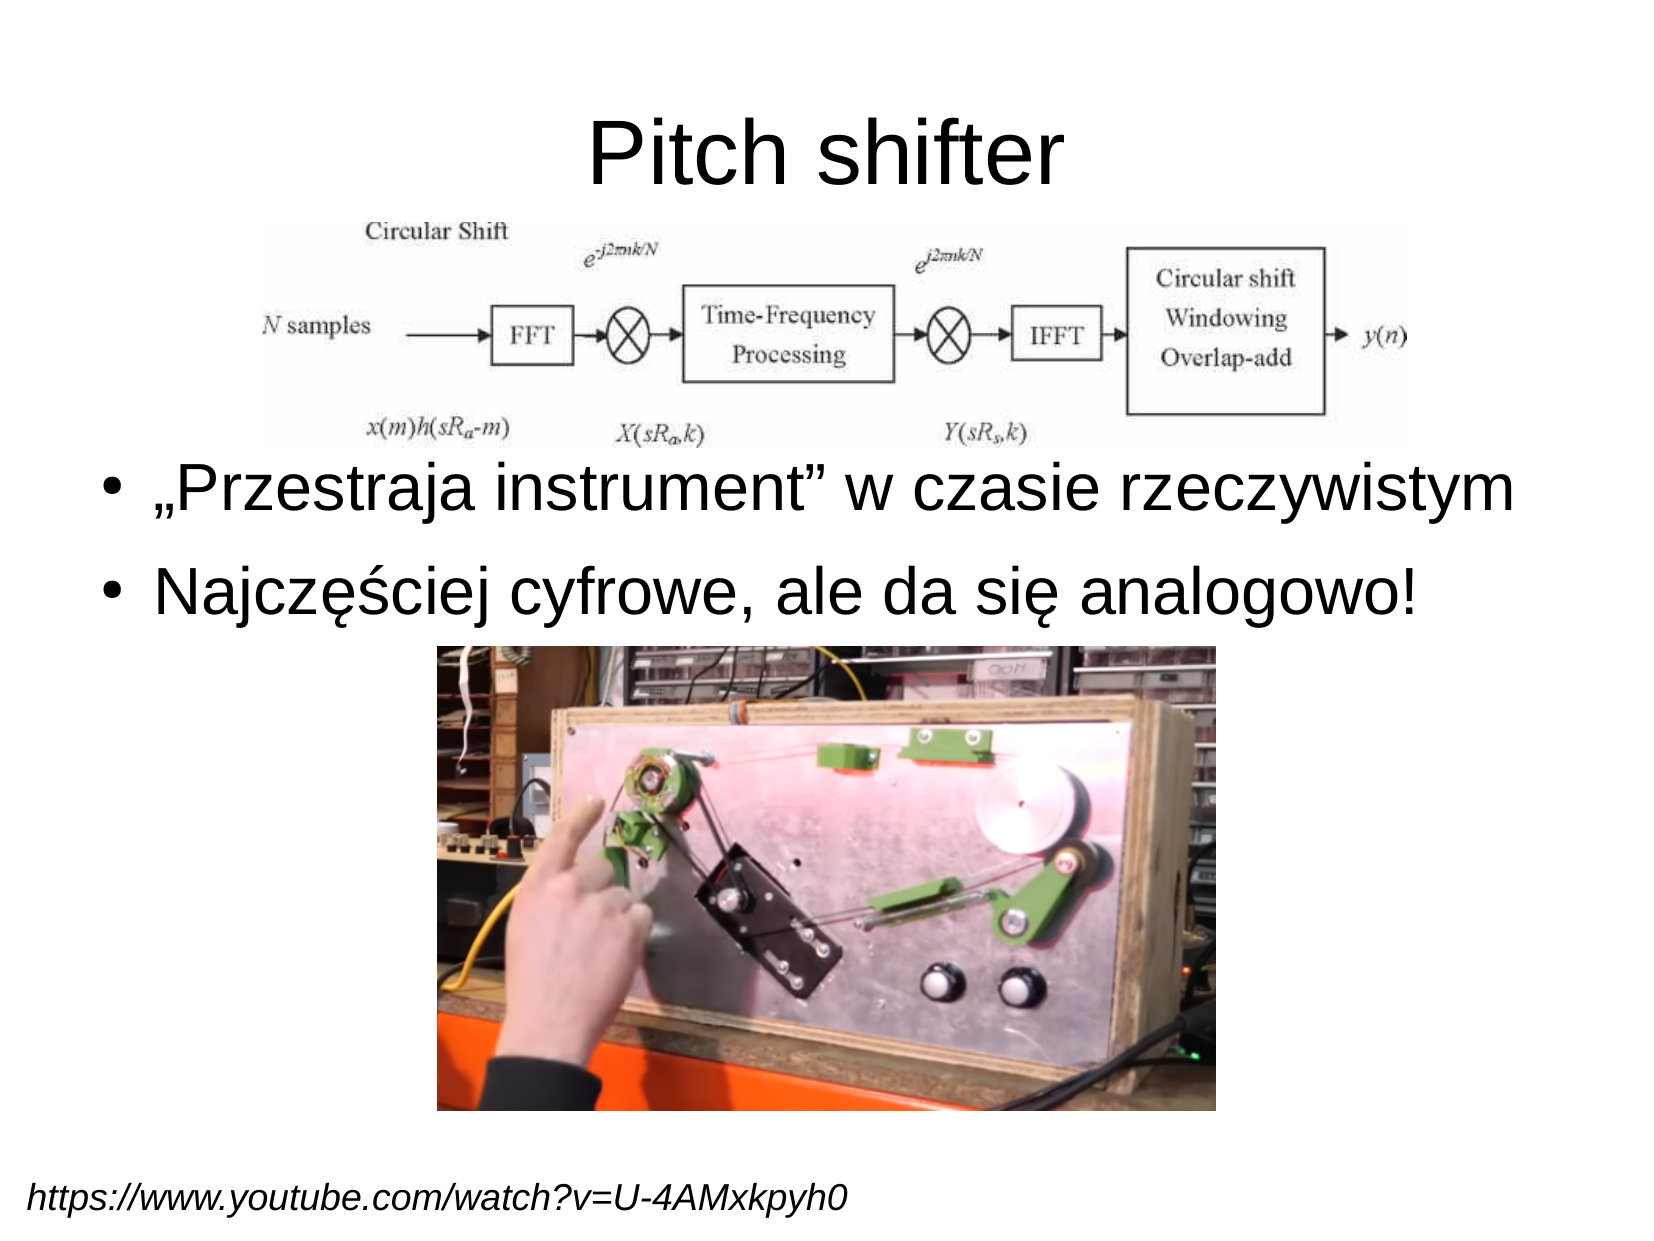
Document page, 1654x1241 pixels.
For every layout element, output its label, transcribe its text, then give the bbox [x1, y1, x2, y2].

text_box https://www.youtube.com/watch?v=U-4AMxkpyh0 [11, 1169, 864, 1227]
title Pitch shifter [82, 49, 1571, 257]
picture [262, 222, 1407, 448]
picture [437, 646, 1216, 1111]
list „Przestraja instrument” w czasie rzeczywistym Najczęściej cyfrowe, ale da się analogowo! [82, 449, 1571, 1169]
